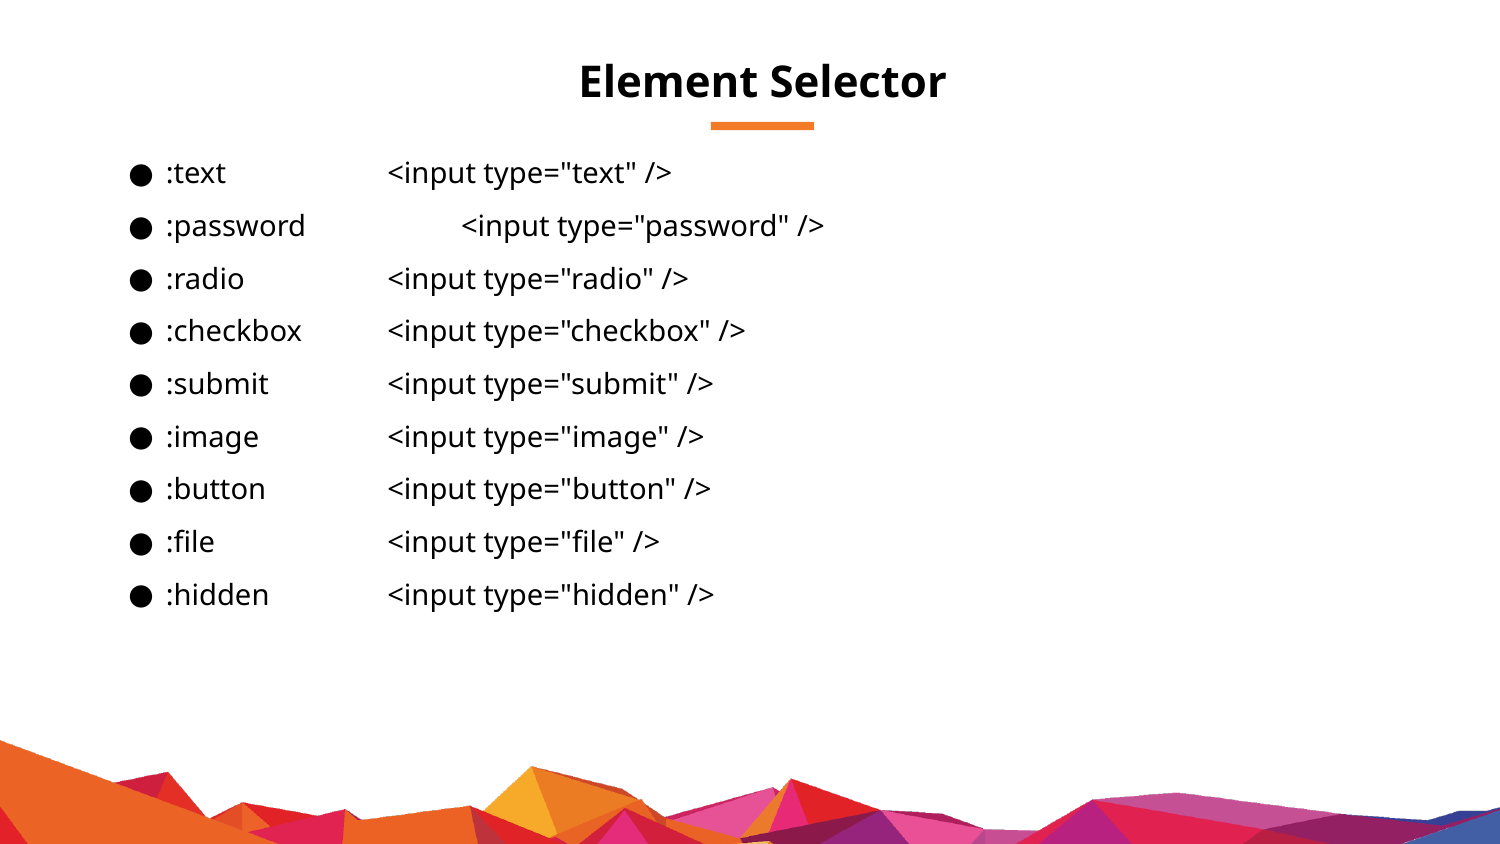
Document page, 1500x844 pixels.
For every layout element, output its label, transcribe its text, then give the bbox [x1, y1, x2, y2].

title Element Selector [94, 39, 1431, 110]
picture [0, 740, 1500, 844]
text_box :text <input type="text" /> :password <input type="password" /> :radio <input type="radio" /> :checkbox <input type="checkbox" /> :submit <input type="submit" /> :image <input type="image" /> :button <input type="button" /> :file <input type="file" /> :hidden <input type="hidden" /> [75, 134, 1426, 791]
